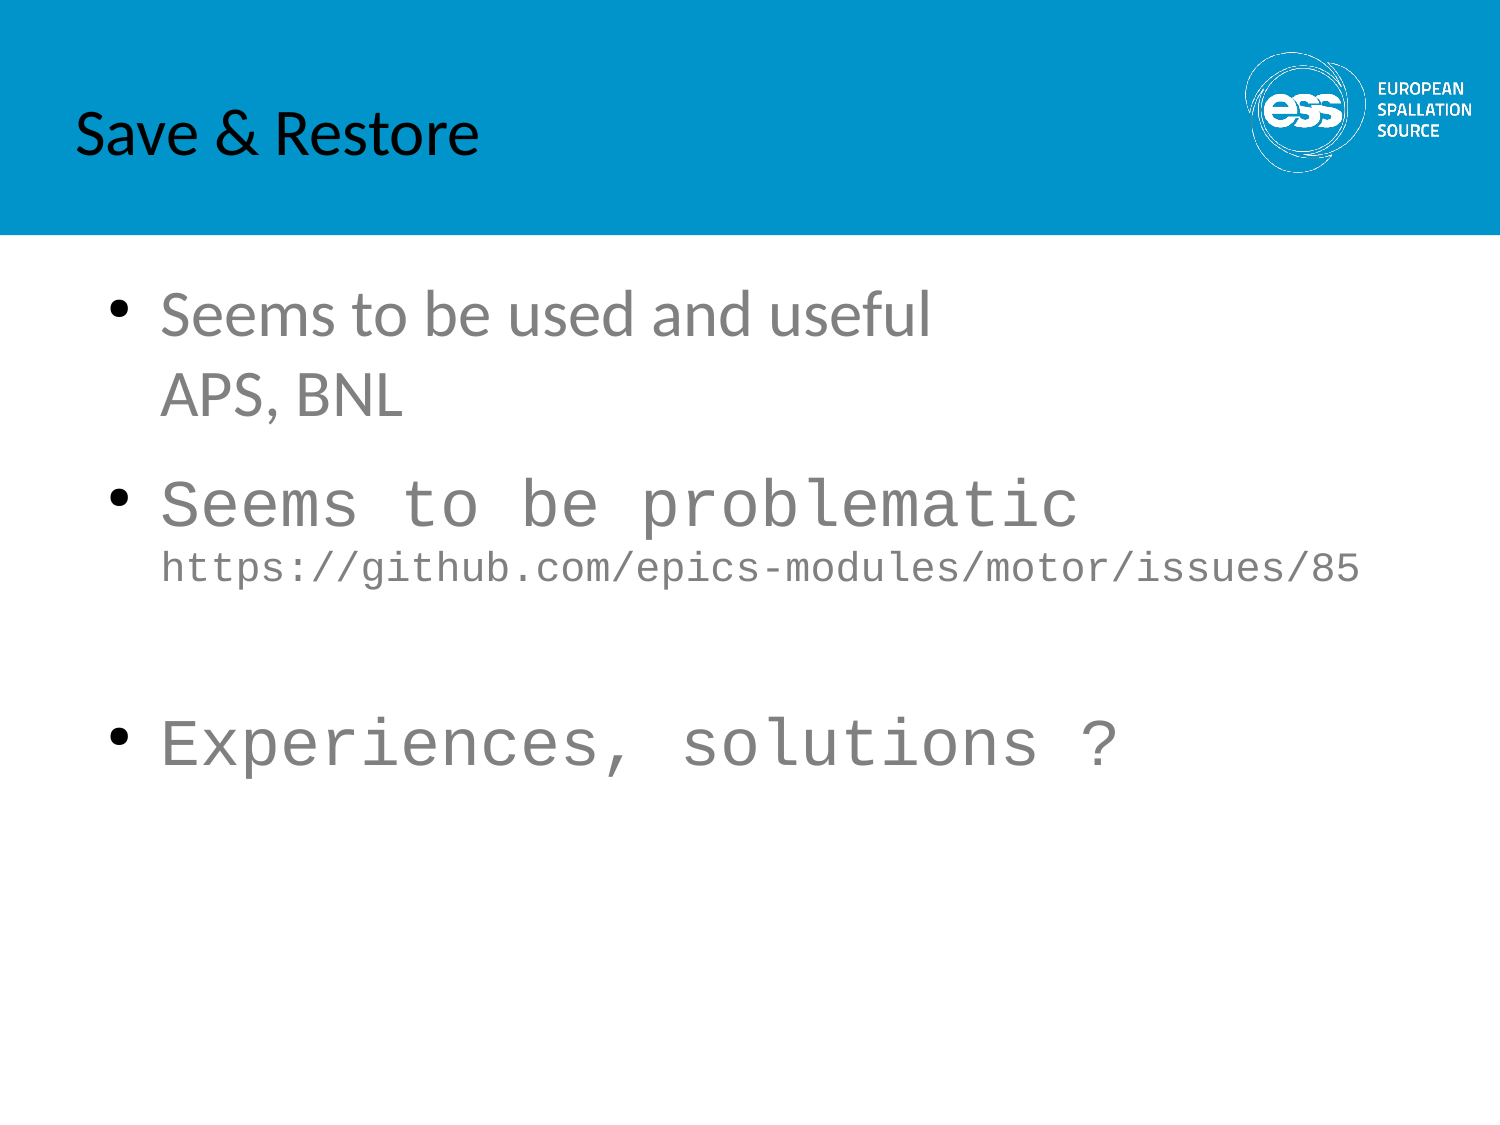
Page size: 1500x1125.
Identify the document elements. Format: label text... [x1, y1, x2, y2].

picture [1264, 94, 1342, 127]
title Save & Restore [75, 45, 1247, 233]
list Seems to be used and useful APS, BNL Seems to be problematic https://github.com/epics-modules/motor/issues/85 Experiences, solutions ? [75, 262, 1426, 1005]
picture [1454, 83, 1458, 94]
picture [1398, 109, 1406, 115]
picture [1389, 104, 1393, 115]
picture [1443, 86, 1450, 93]
picture [1432, 125, 1438, 136]
picture [1422, 125, 1428, 134]
picture [1400, 83, 1407, 94]
picture [1409, 104, 1415, 115]
picture [1423, 83, 1430, 94]
picture [1379, 83, 1385, 94]
picture [1418, 104, 1423, 115]
picture [1436, 104, 1444, 115]
